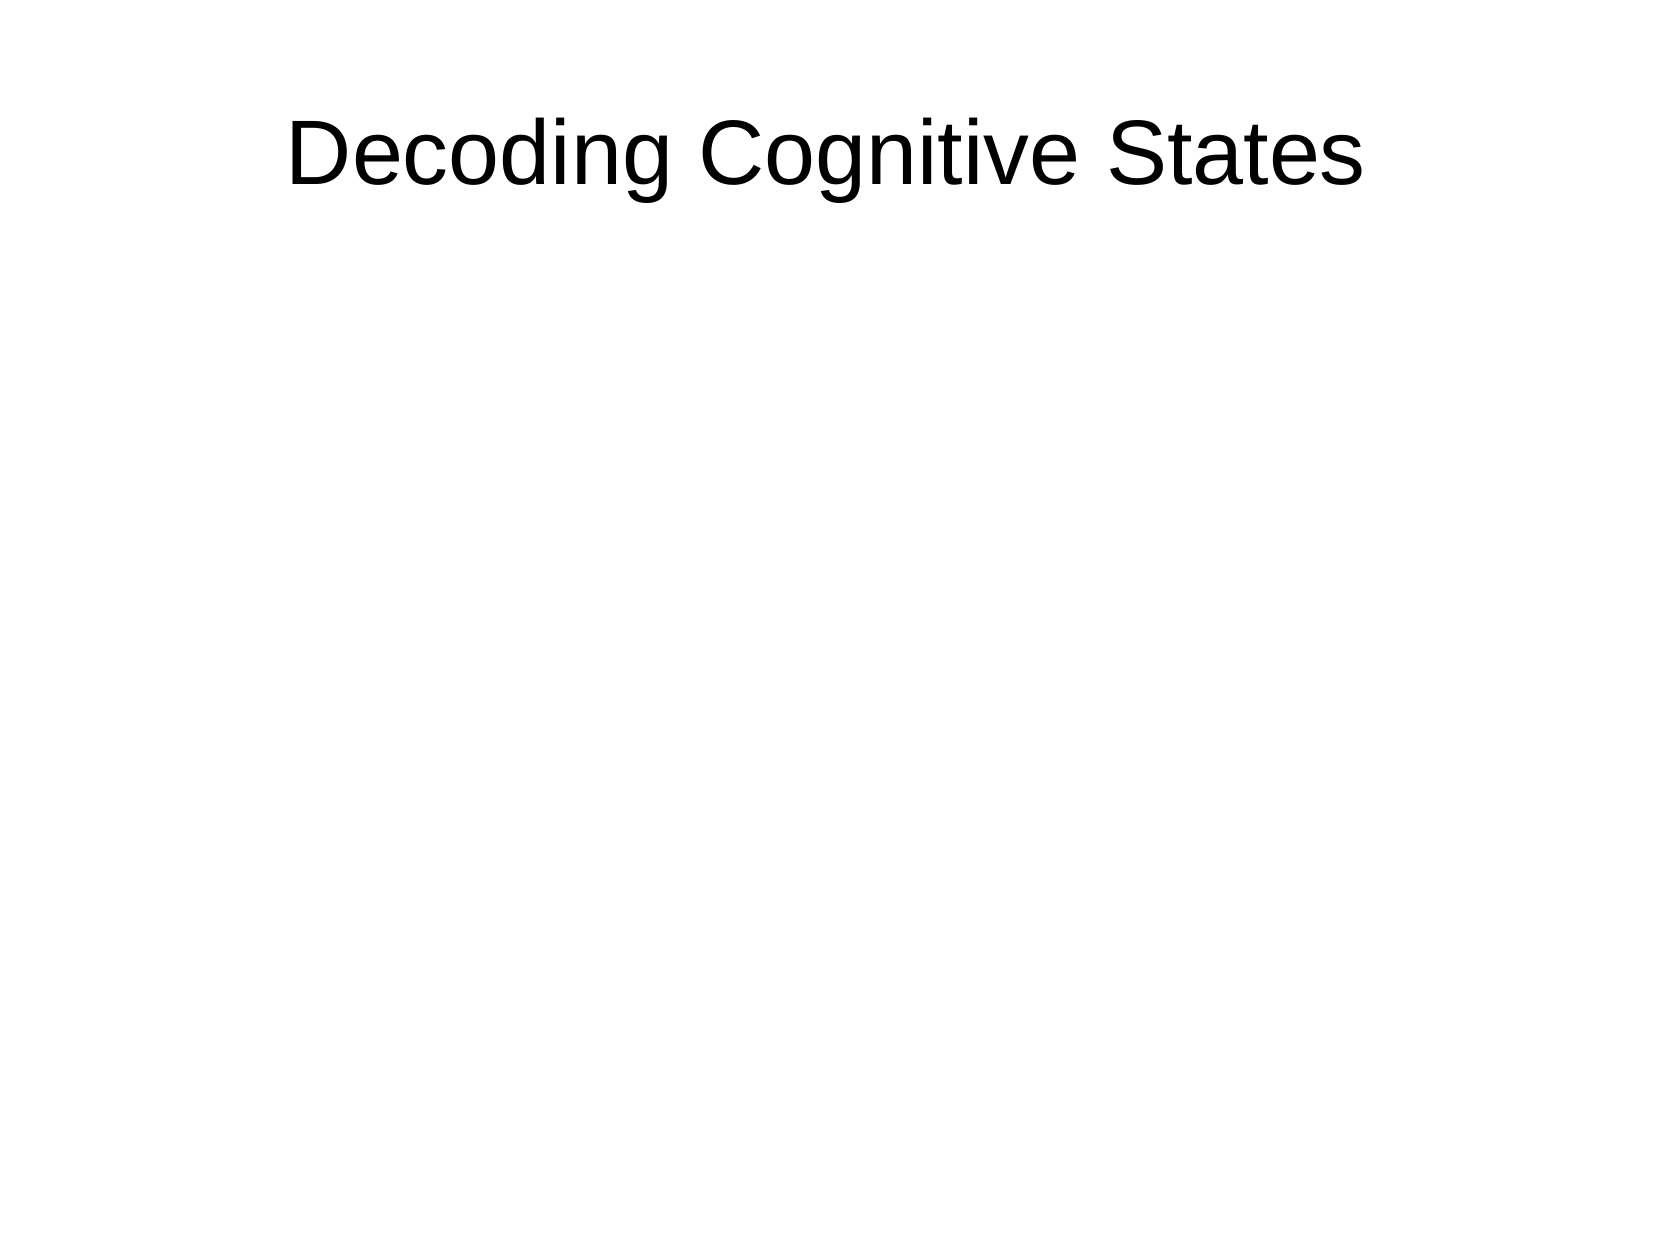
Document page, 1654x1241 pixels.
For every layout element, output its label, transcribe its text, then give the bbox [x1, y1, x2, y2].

title Decoding Cognitive States [82, 49, 1571, 257]
